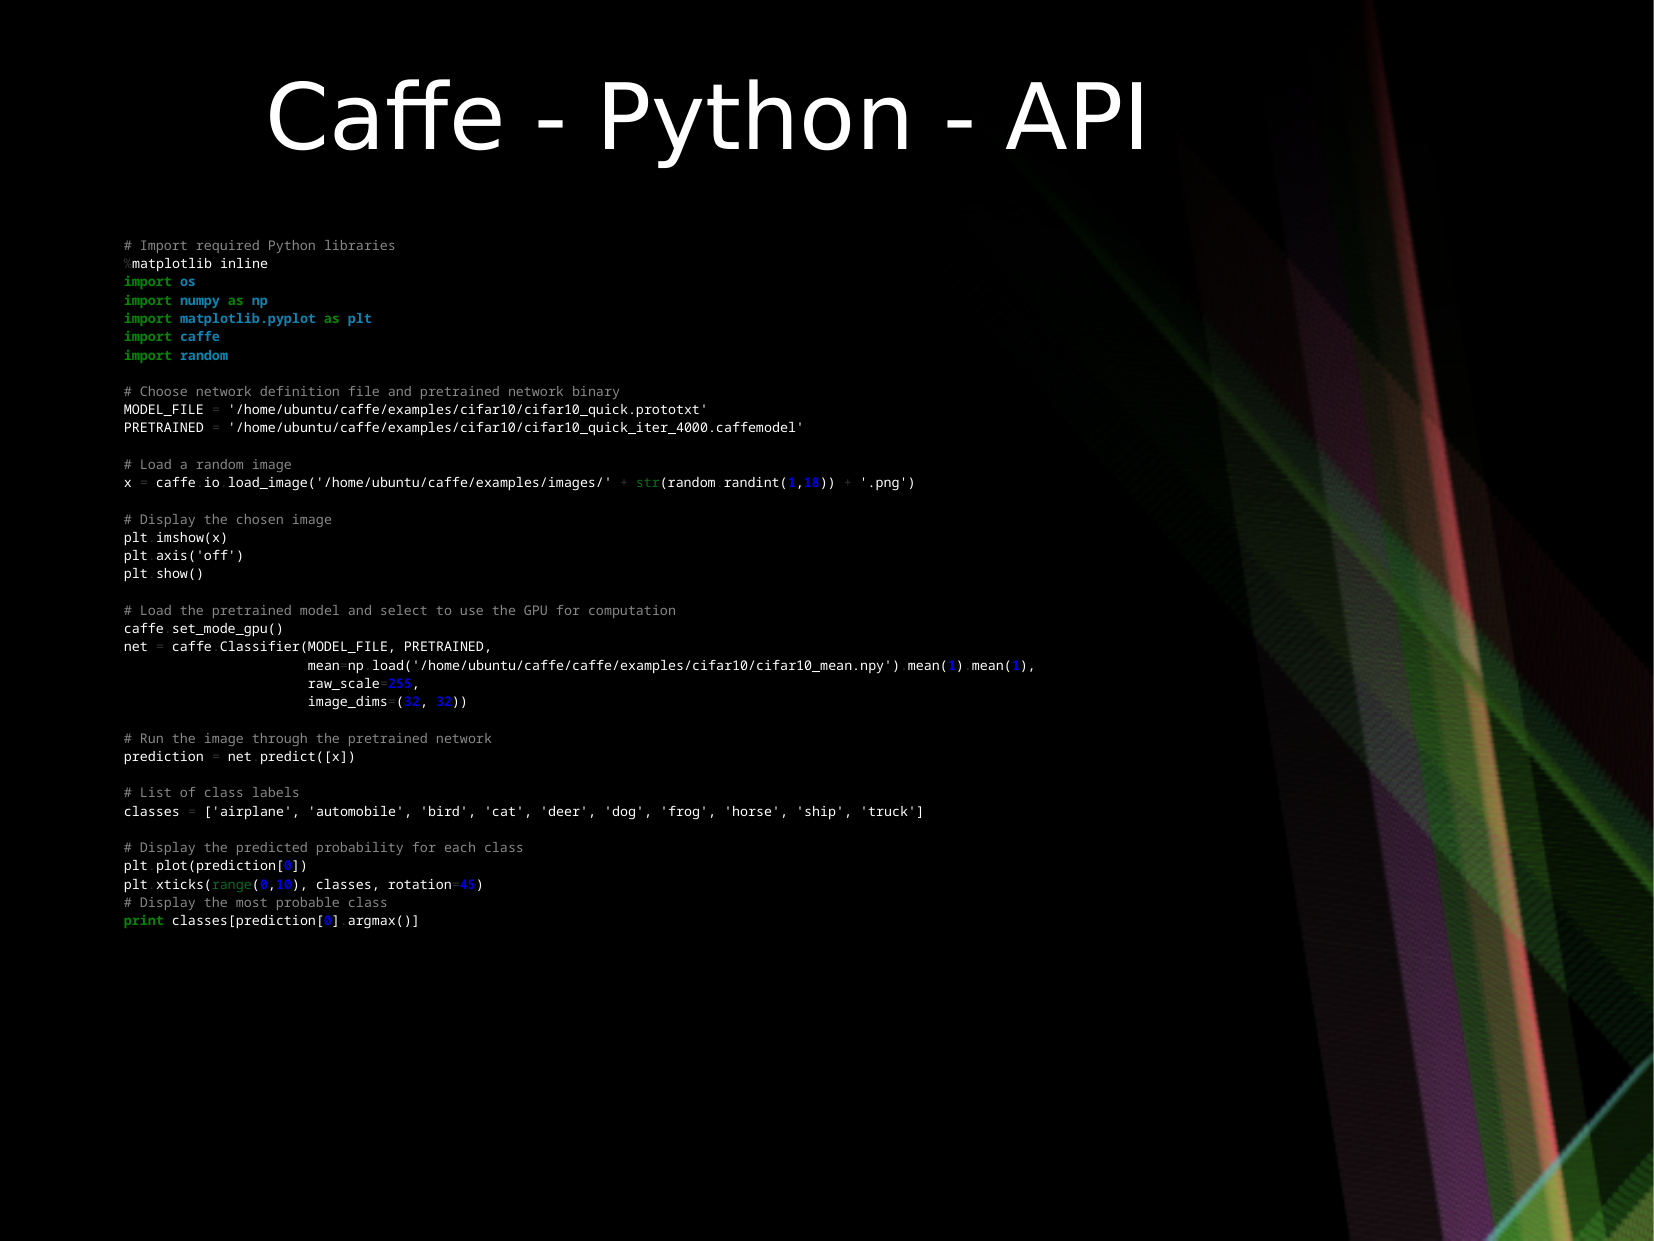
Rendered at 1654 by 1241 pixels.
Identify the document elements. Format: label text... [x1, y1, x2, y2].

list # Import required Python libraries %matplotlib inline import os import numpy as np import matplotlib.pyplot as plt import caffe import random # Choose network definition file and pretrained network binary MODEL_FILE = '/home/ubuntu/caffe/examples/cifar10/cifar10_quick.prototxt' PRETRAINED = '/home/ubuntu/caffe/examples/cifar10/cifar10_quick_iter_4000.caffemodel' # Load a random image x = caffe.io.load_image('/home/ubuntu/caffe/examples/images/' + str(random.randint(1,18)) + '.png') # Display the chosen image plt.imshow(x) plt.axis('off') plt.show() # Load the pretrained model and select to use the GPU for computation caffe.set_mode_gpu() net = caffe.Classifier(MODEL_FILE, PRETRAINED, mean=np.load('/home/ubuntu/caffe/caffe/examples/cifar10/cifar10_mean.npy').mean(1).mean(1), raw_scale=255, image_dims=(32, 32)) # Run the image through the pretrained network prediction = net.predict([x]) # List of class labels classes = ['airplane', 'automobile', 'bird', 'cat', 'deer', 'dog', 'frog', 'horse', 'ship', 'truck'] # Display the predicted probability for each class plt.plot(prediction[0]) plt.xticks(range(0,10), classes, rotation=45) # Display the most probable class print classes[prediction[0].argmax()] [118, 236, 1418, 945]
picture [0, 0, 1654, 1241]
title Caffe - Python - API [118, 29, 1300, 207]
